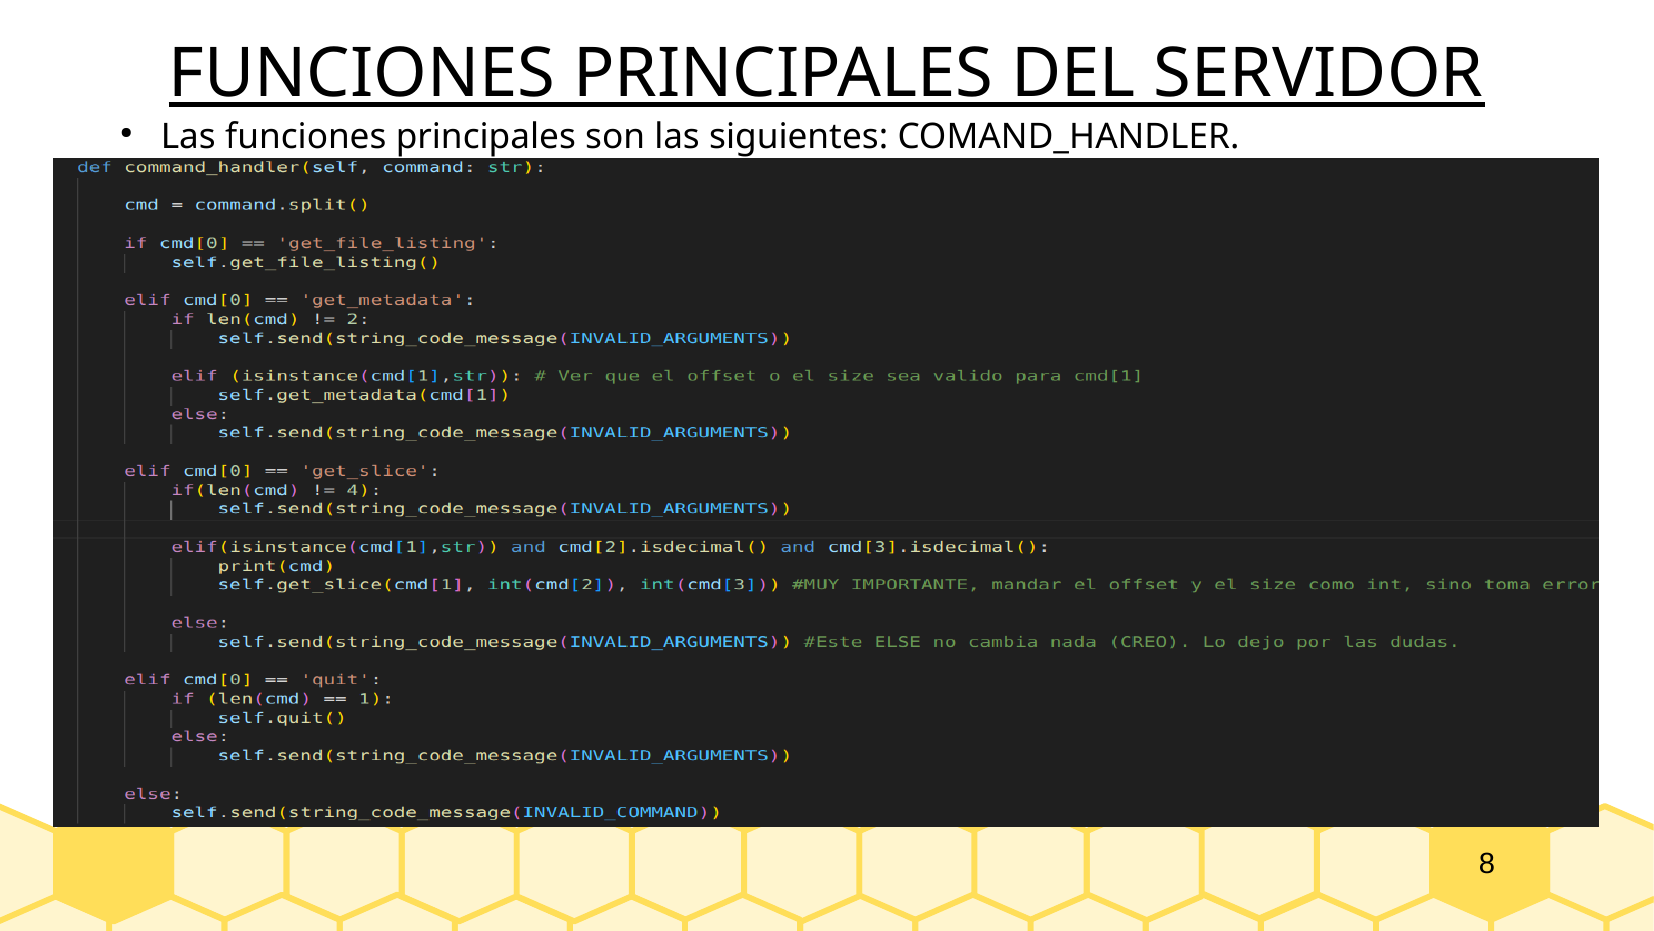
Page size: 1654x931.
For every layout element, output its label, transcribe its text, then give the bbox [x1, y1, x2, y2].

picture [53, 158, 1599, 827]
list Las funciones principales son las siguientes: COMAND_HANDLER. [106, 110, 1595, 158]
title FUNCIONES PRINCIPALES DEL SERVIDOR [82, 0, 1571, 148]
